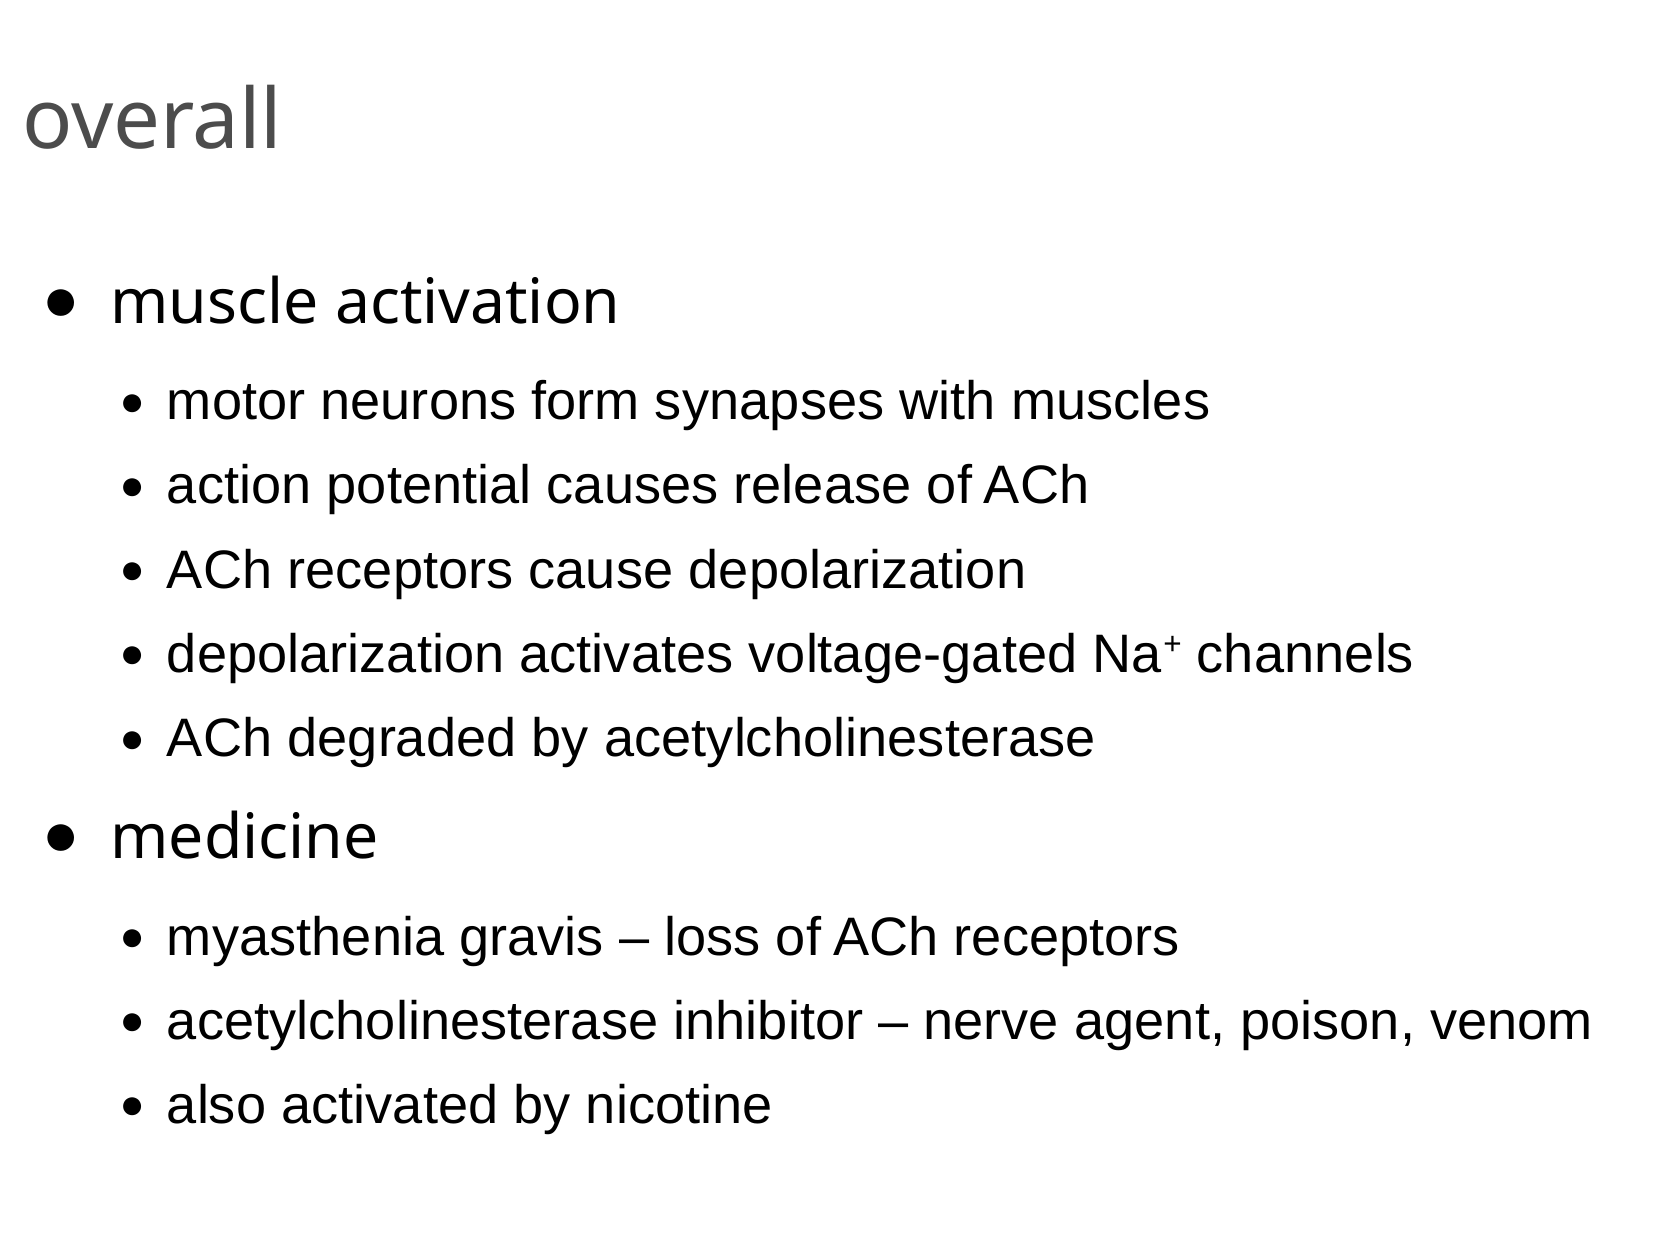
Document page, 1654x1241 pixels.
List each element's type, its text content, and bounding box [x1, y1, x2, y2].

list muscle activation motor neurons form synapses with muscles action potential causes release of ACh ACh receptors cause depolarization depolarization activates voltage-gated Na+ channels ACh degraded by acetylcholinesterase medicine myasthenia gravis – loss of ACh receptors acetylcholinesterase inhibitor – nerve agent, poison, venom also activated by nicotine [25, 226, 1654, 1166]
title overall [22, 19, 1654, 213]
